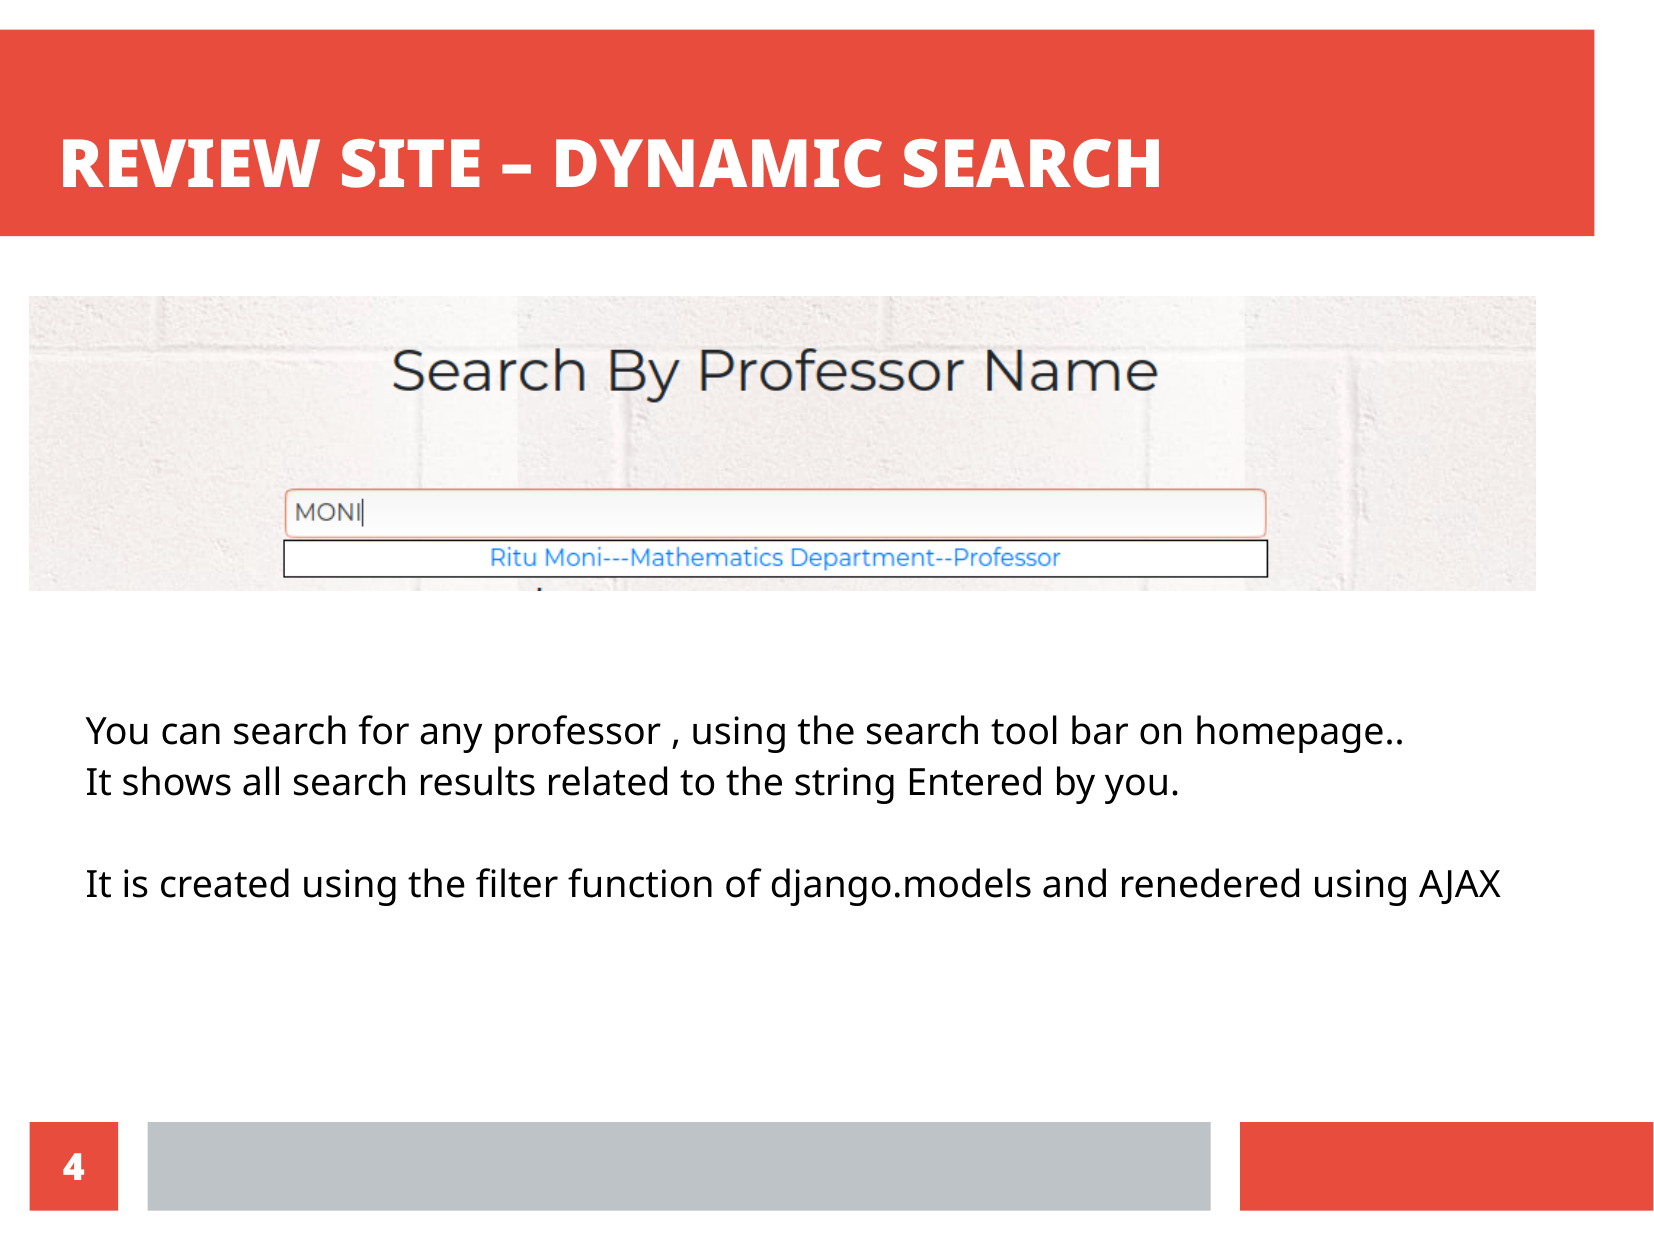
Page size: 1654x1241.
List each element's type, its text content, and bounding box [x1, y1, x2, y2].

title REVIEW SITE – DYNAMIC SEARCH [59, 59, 1595, 207]
text_box You can search for any professor , using the search tool bar on homepage.. It shows all search results related to the string Entered by you. It is created using the filter function of django.models and renedered using AJAX [70, 696, 1583, 973]
picture [29, 296, 1536, 591]
